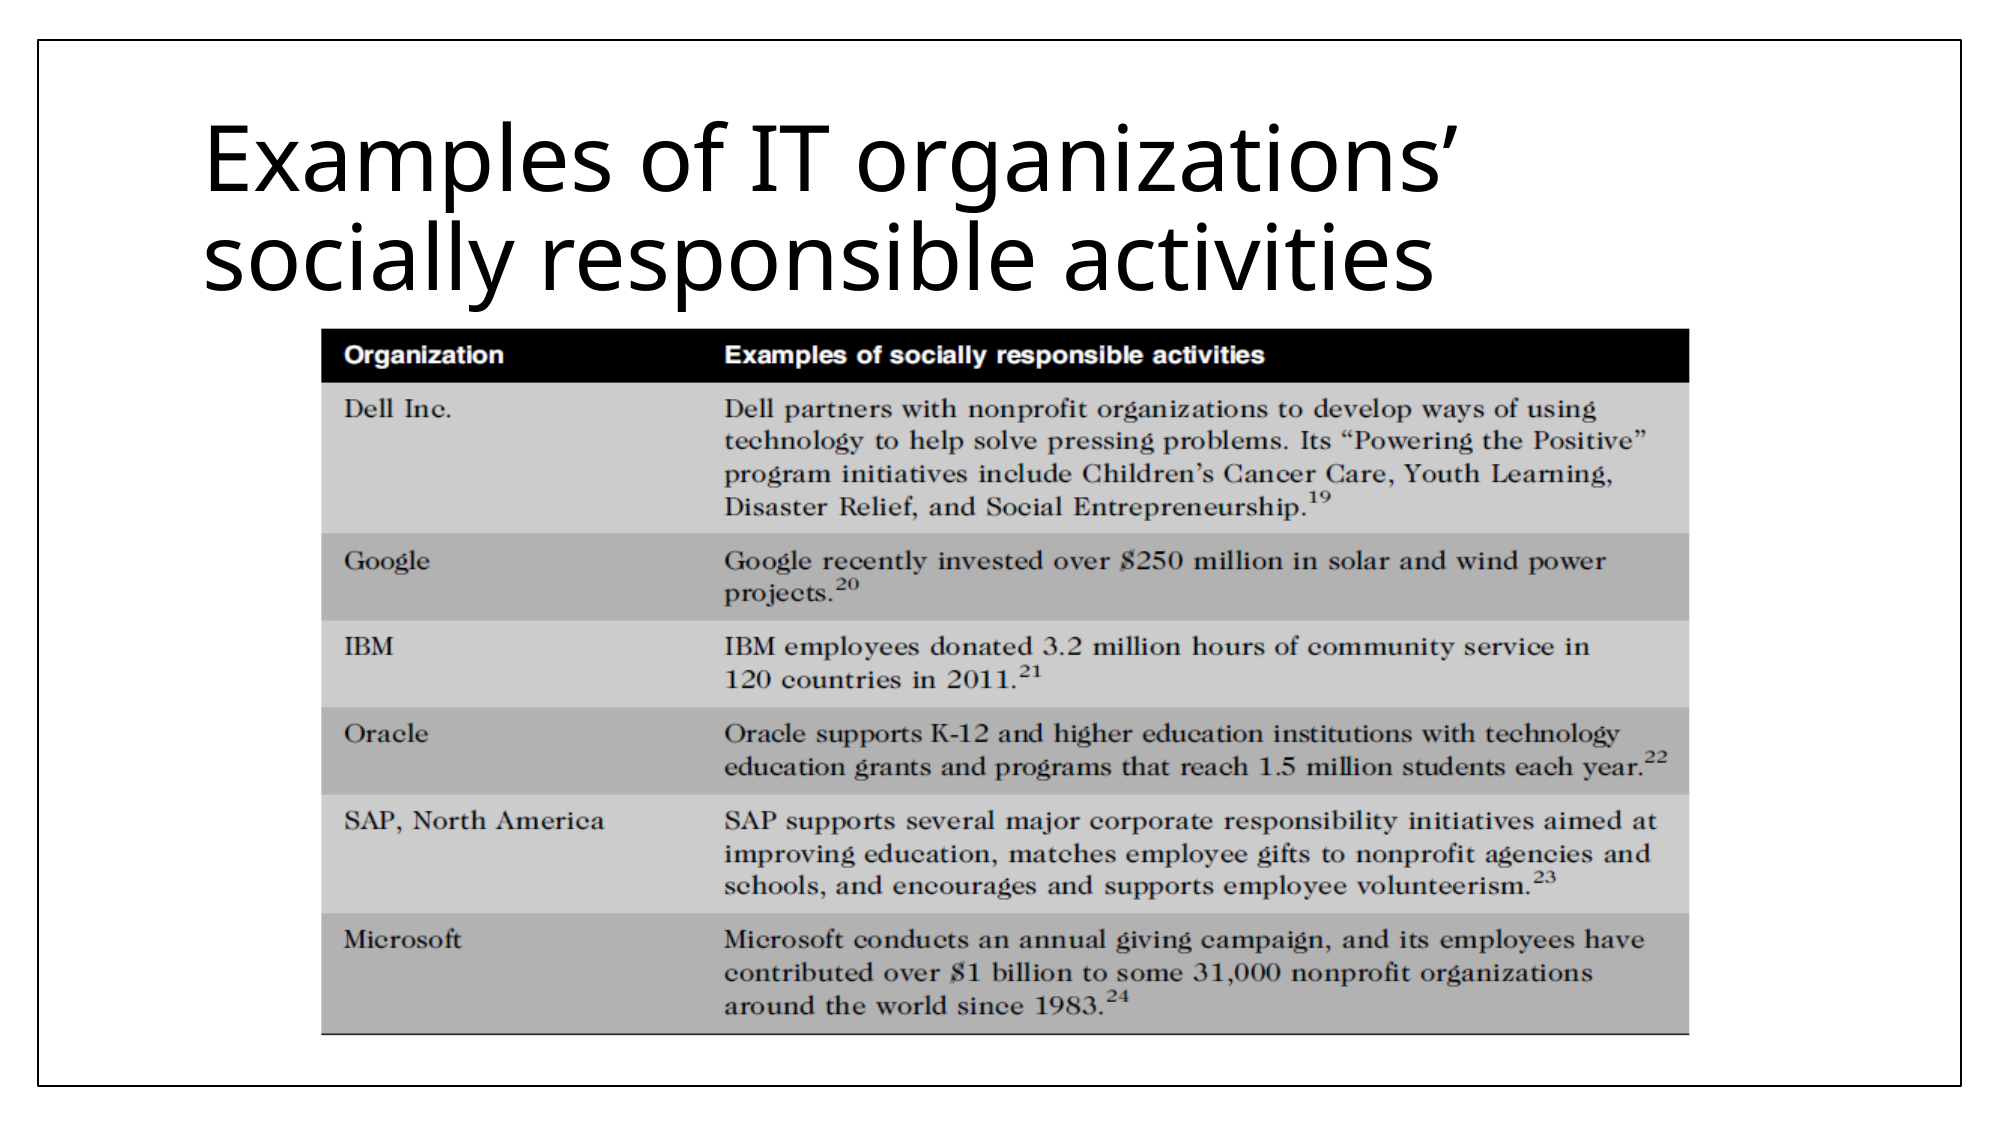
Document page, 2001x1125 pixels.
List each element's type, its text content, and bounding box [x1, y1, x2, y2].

picture [314, 322, 1696, 1048]
title Examples of IT organizations’ socially responsible activities [187, 99, 1808, 323]
